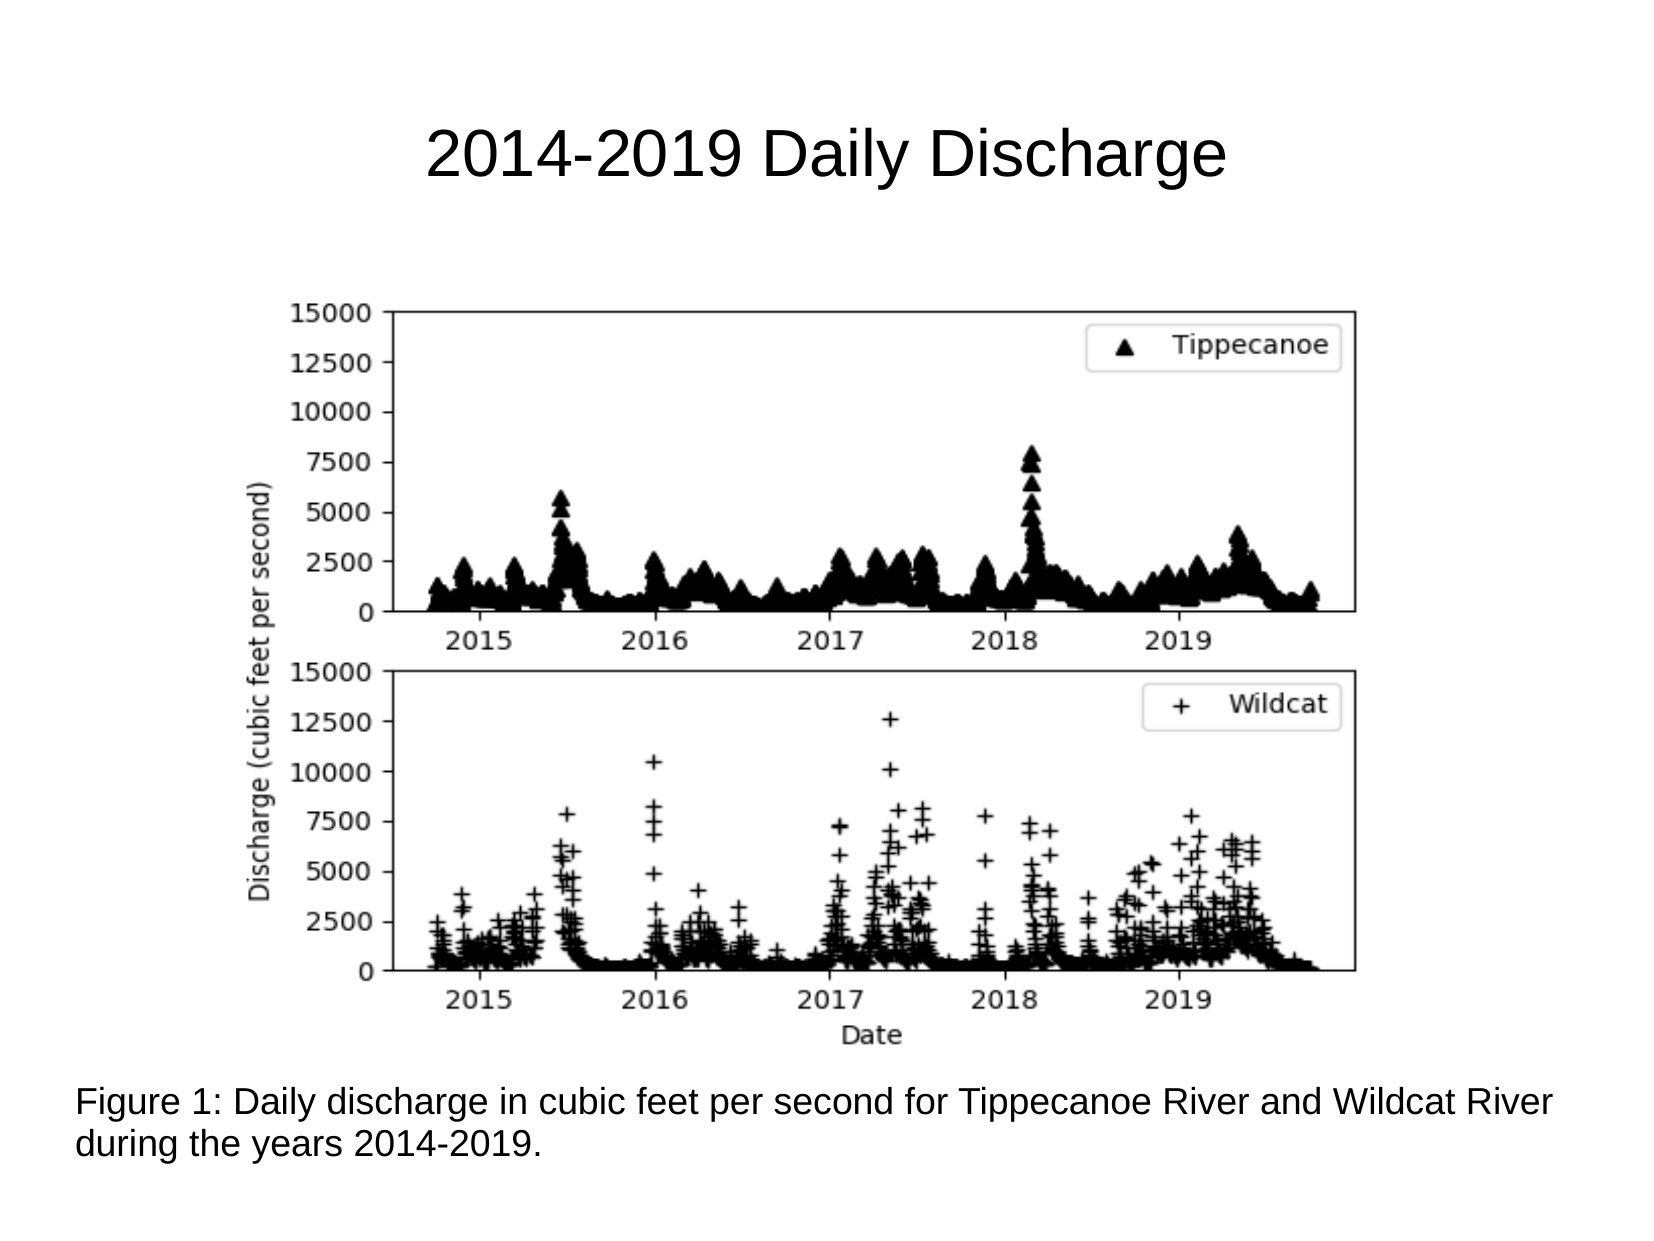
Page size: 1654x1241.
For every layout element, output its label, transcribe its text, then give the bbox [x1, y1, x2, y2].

picture [237, 209, 1478, 1066]
subtitle Figure 1: Daily discharge in cubic feet per second for Tippecanoe River and Wildcat River during the years 2014-2019. [75, 1060, 1564, 1186]
title 2014-2019 Daily Discharge [82, 49, 1571, 257]
